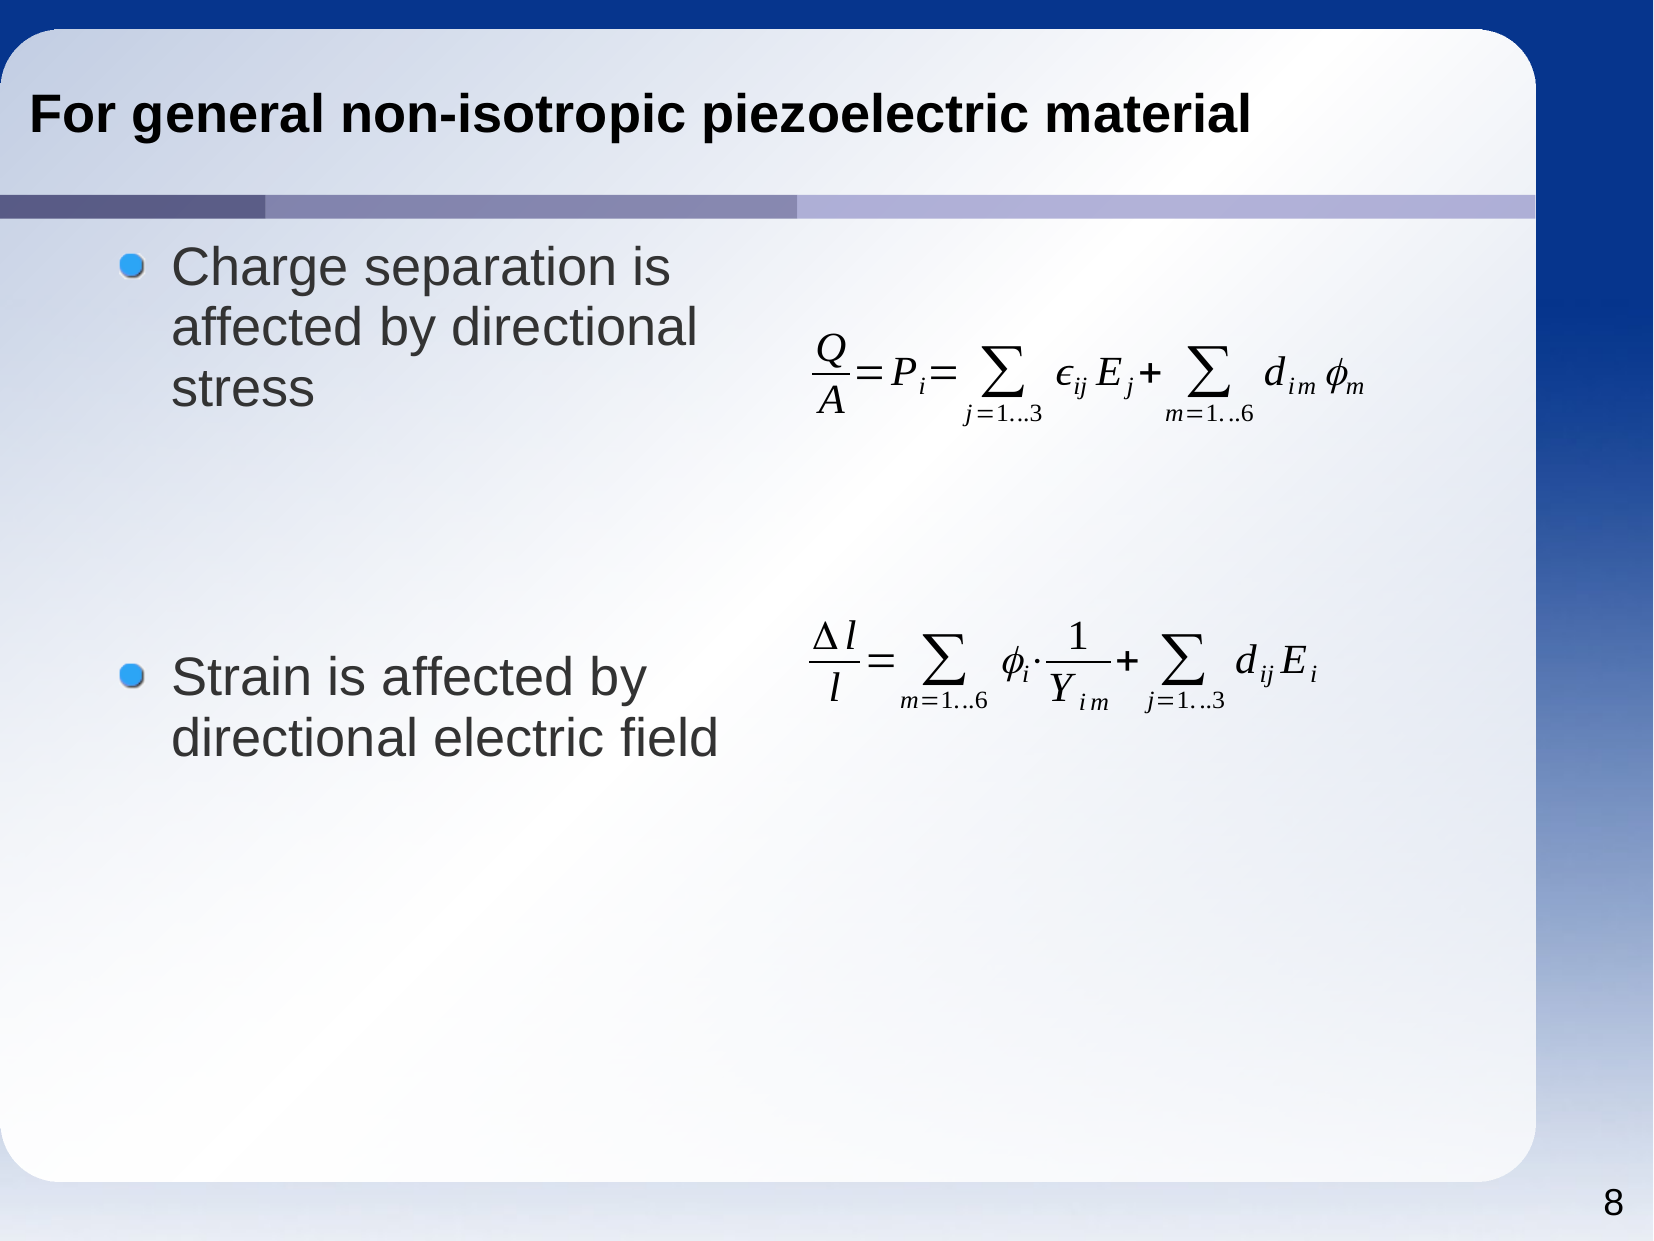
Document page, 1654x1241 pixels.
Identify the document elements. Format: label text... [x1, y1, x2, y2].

chart [800, 612, 1324, 717]
title For general non-isotropic piezoelectric material [29, 49, 1506, 178]
list Charge separation is affected by directional stress Strain is affected by directional electric field [29, 236, 750, 1152]
chart [804, 324, 1372, 427]
picture [0, 0, 1654, 1241]
